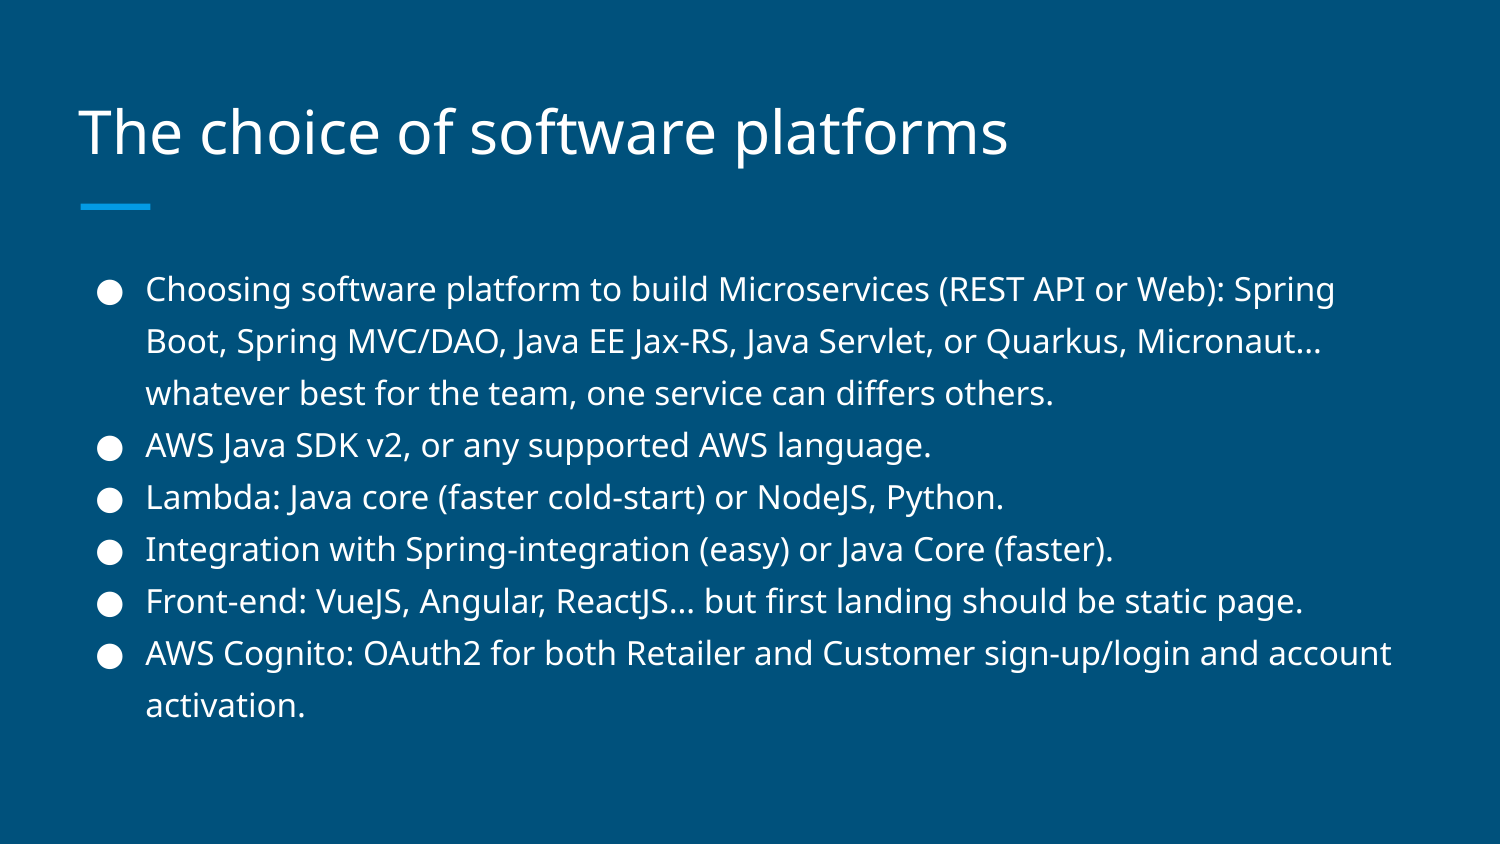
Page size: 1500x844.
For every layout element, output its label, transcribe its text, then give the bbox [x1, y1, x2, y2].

list Choosing software platform to build Microservices (REST API or Web): Spring Boot, Spring MVC/DAO, Java EE Jax-RS, Java Servlet, or Quarkus, Micronaut… whatever best for the team, one service can differs others. AWS Java SDK v2, or any supported AWS language. Lambda: Java core (faster cold-start) or NodeJS, Python. Integration with Spring-integration (easy) or Java Core (faster). Front-end: VueJS, Angular, ReactJS… but first landing should be static page. AWS Cognito: OAuth2 for both Retailer and Customer sign-up/login and account activation. [63, 244, 1437, 750]
title The choice of software platforms [63, 75, 1437, 188]
